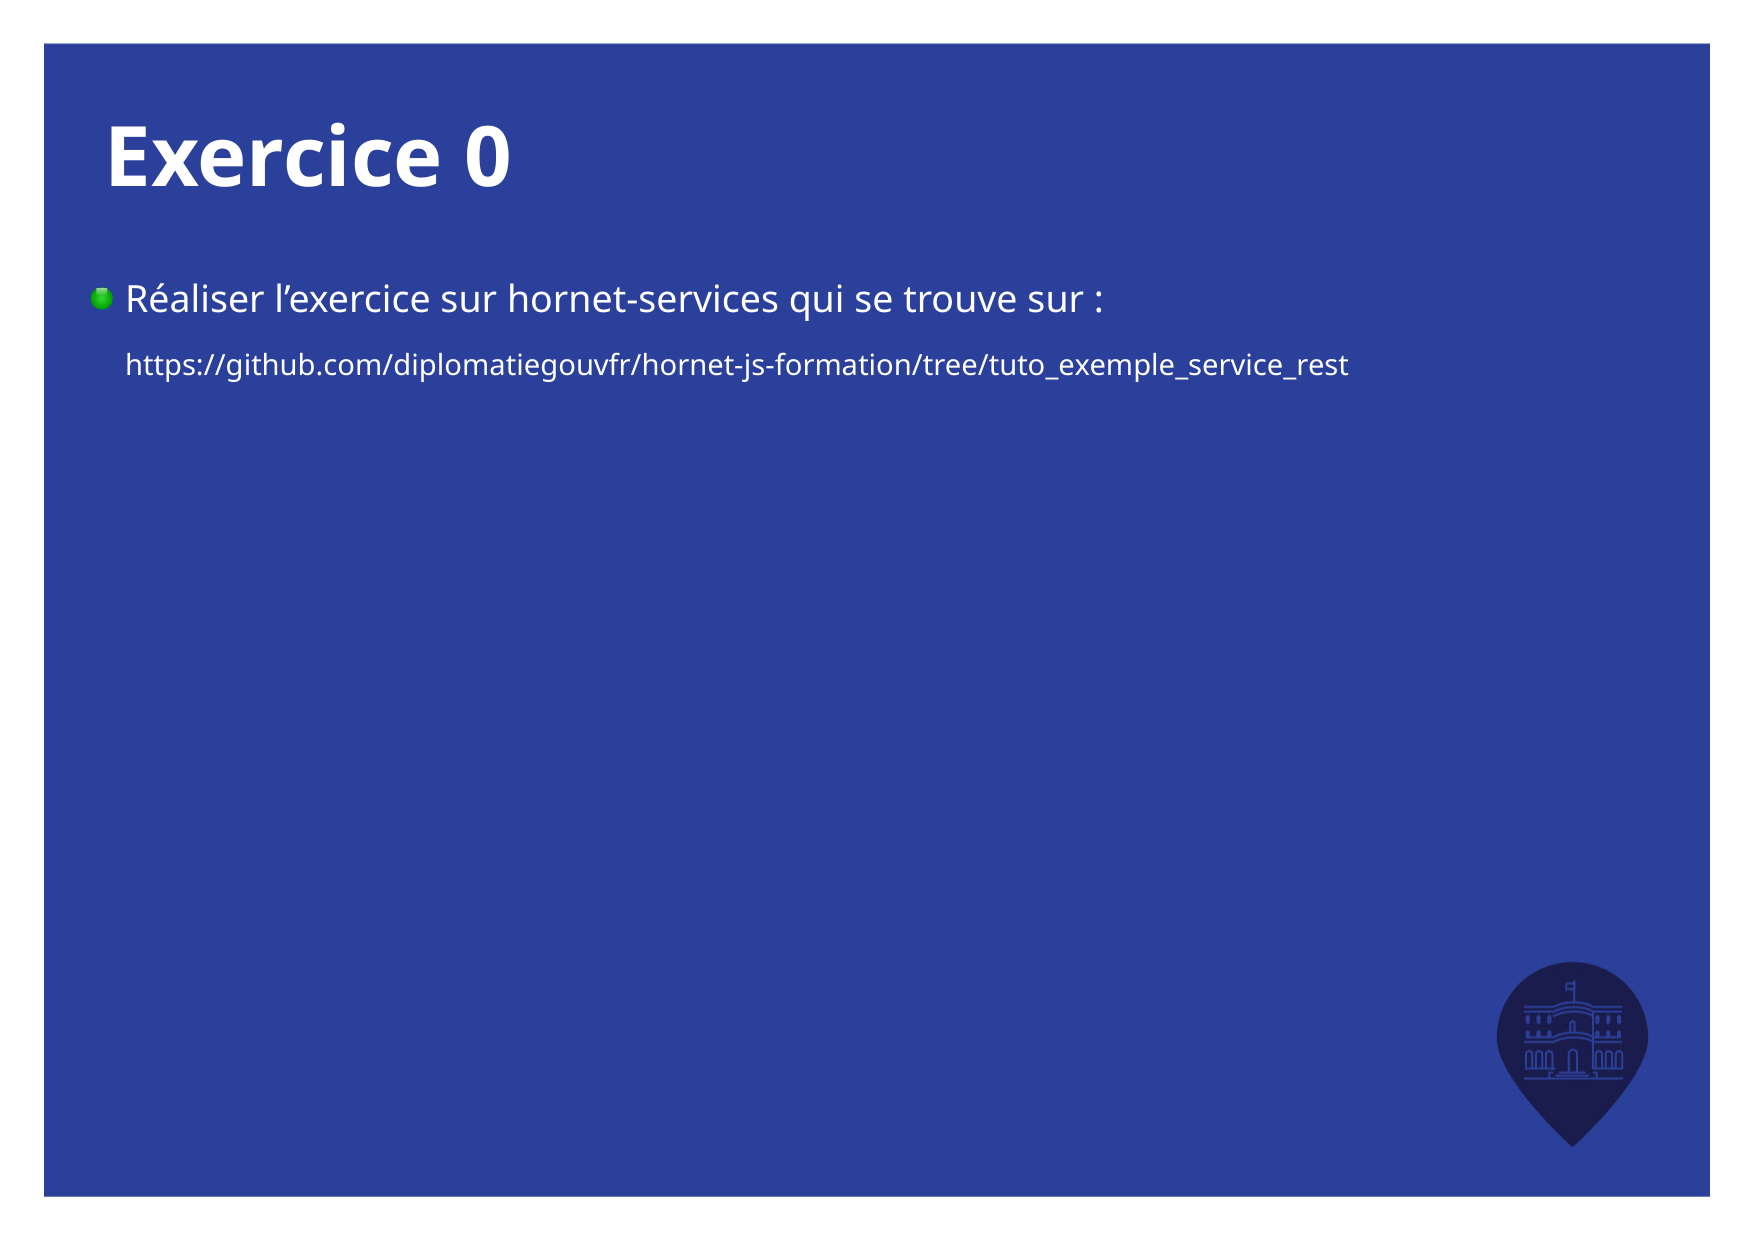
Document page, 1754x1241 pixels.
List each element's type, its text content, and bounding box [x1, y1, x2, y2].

text_box Réaliser l’exercice sur hornet-services qui se trouve sur : https://github.com/diplomatiegouvfr/hornet-js-formation/tree/tuto_exemple_service_rest [75, 240, 1688, 1231]
title Exercice 0 [87, 49, 1666, 240]
picture [0, 0, 1754, 1241]
